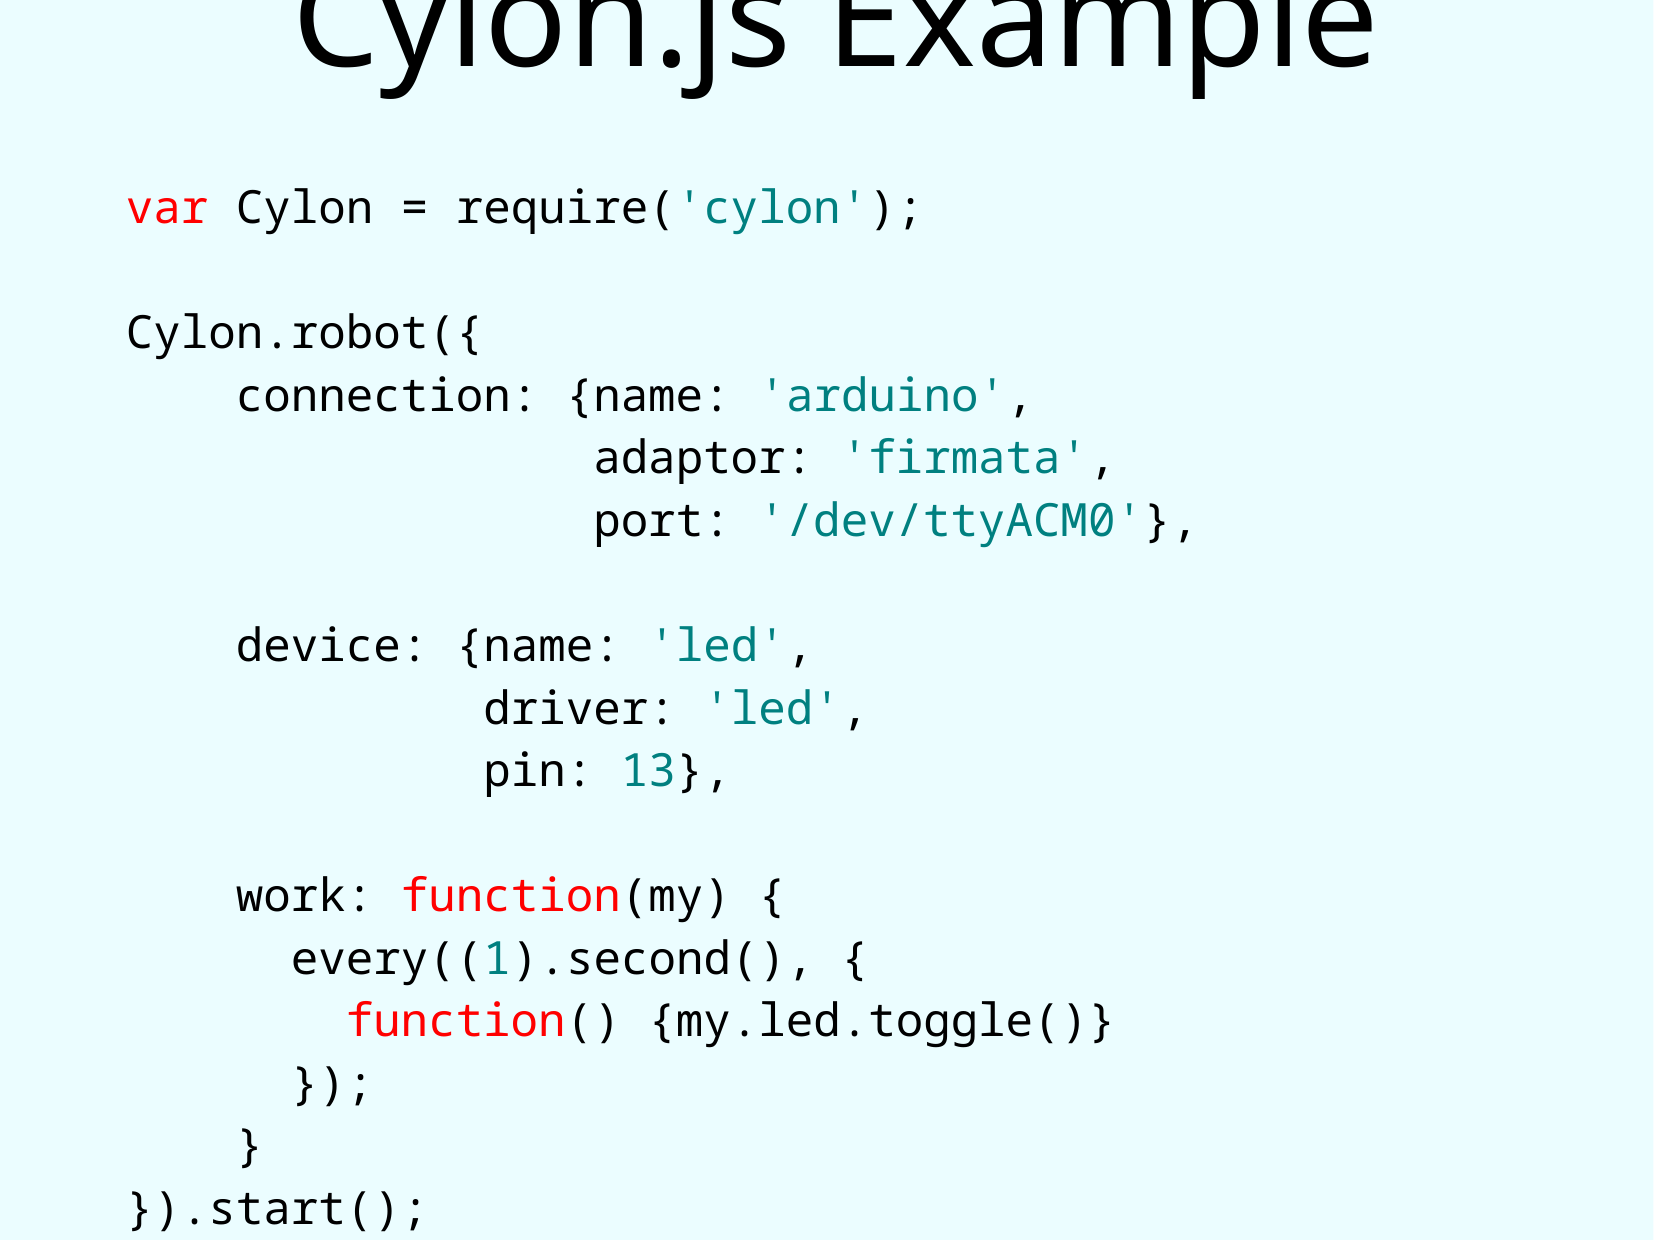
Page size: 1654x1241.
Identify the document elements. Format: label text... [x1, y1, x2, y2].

text_box Cylon.js Example var Cylon = require('cylon'); Cylon.robot({ connection: {name: 'arduino', adaptor: 'firmata', port: '/dev/ttyACM0'}, device: {name: 'led', driver: 'led', pin: 13}, work: function(my) { every((1).second(), { function() {my.led.toggle()} }); } }).start(); [125, 23, 1547, 1202]
